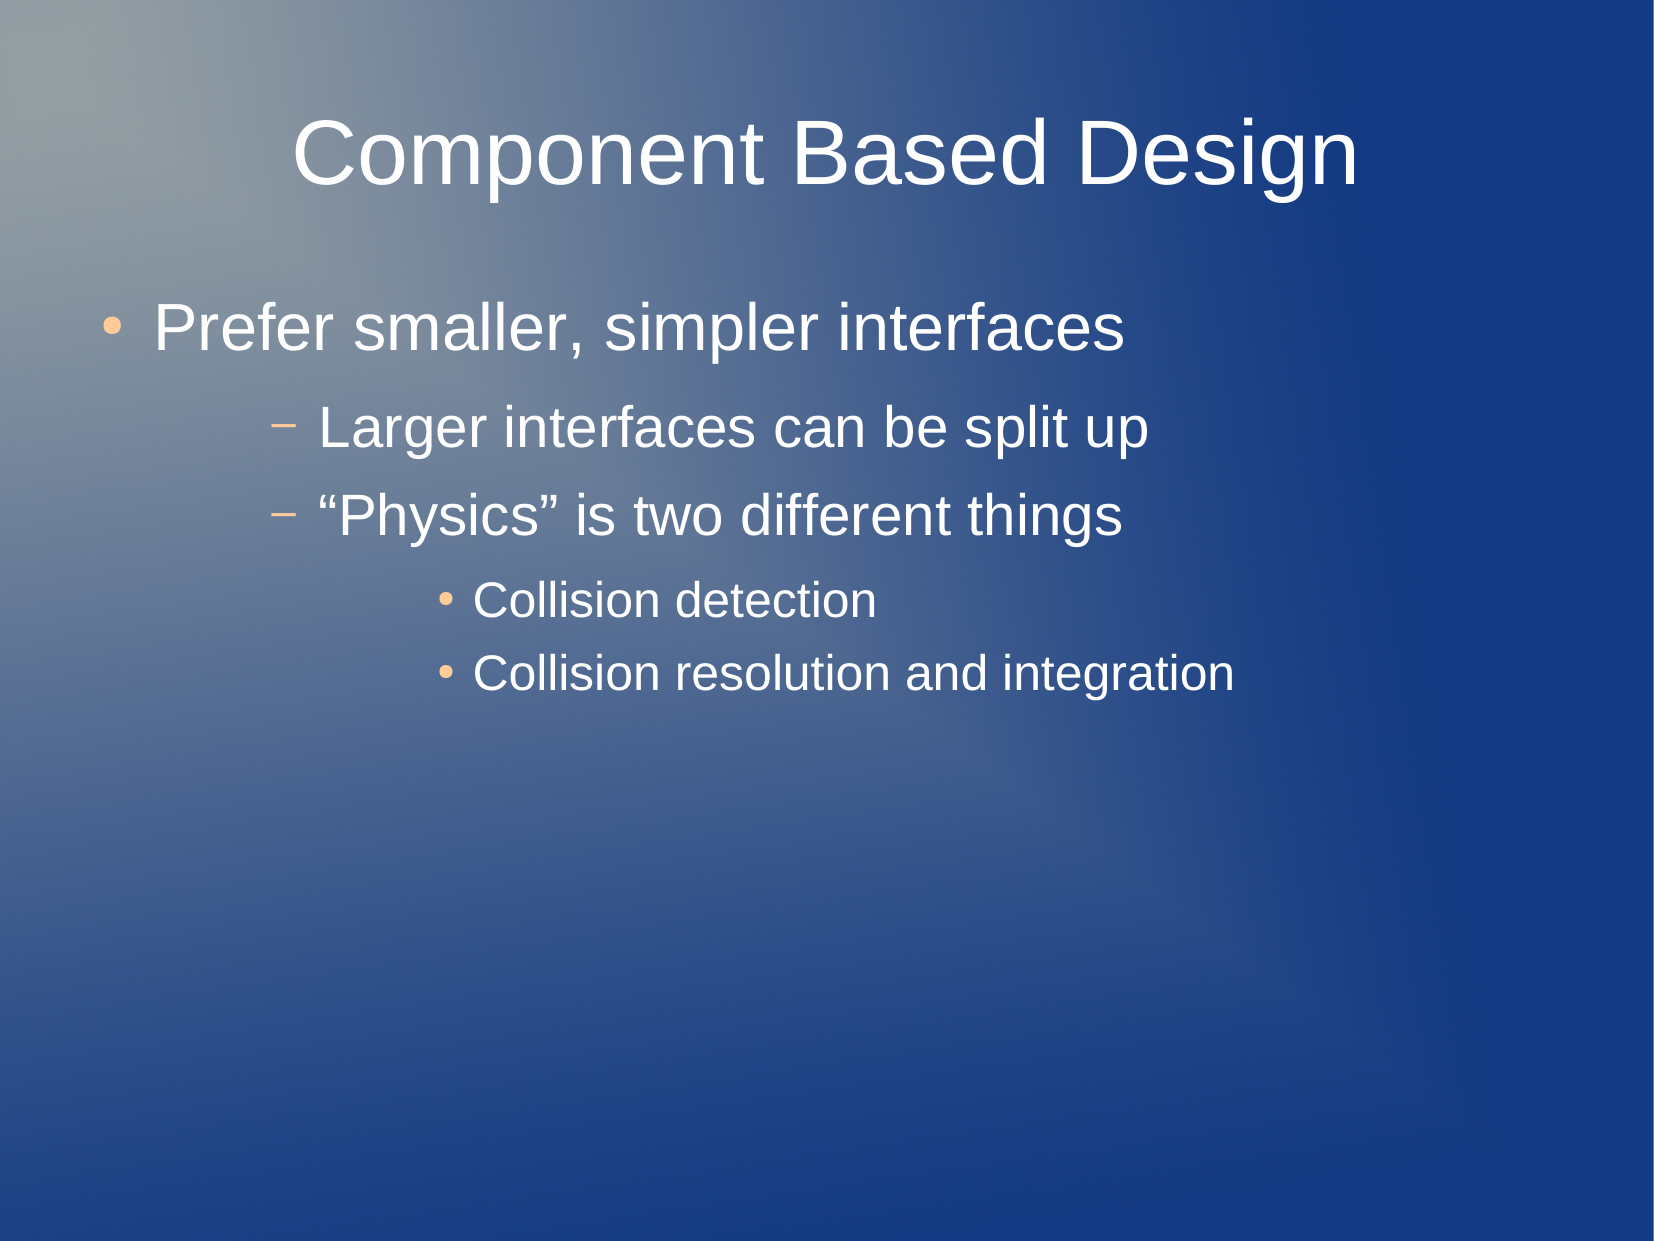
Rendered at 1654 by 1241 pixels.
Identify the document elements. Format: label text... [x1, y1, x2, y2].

title Component Based Design [82, 49, 1571, 257]
picture [0, 0, 1654, 1241]
list Prefer smaller, simpler interfaces Larger interfaces can be split up “Physics” is two different things Collision detection Collision resolution and integration [82, 290, 1571, 1109]
